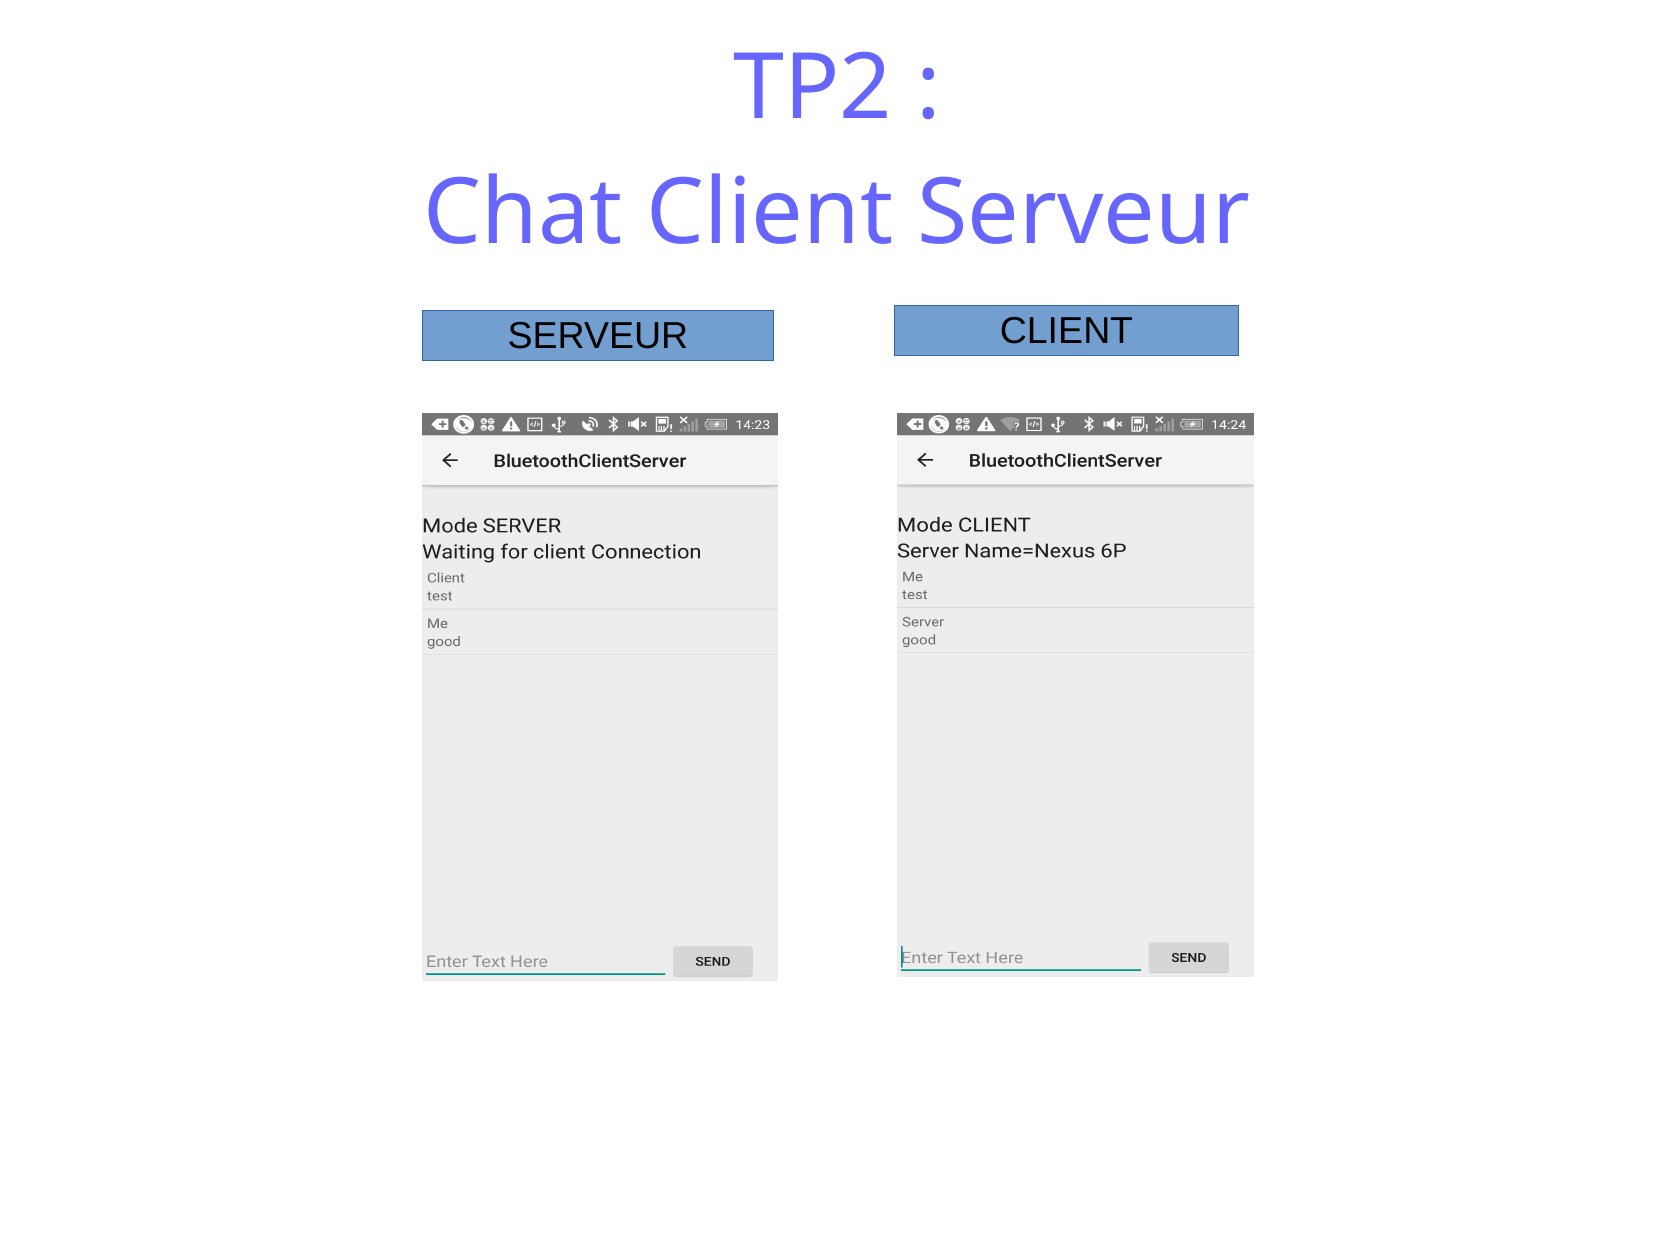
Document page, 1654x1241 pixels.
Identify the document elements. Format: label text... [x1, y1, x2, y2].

picture [422, 413, 778, 982]
picture [897, 413, 1254, 977]
text_box [129, 280, 1499, 1029]
text_box SERVEUR [422, 310, 774, 361]
title TP2 : Chat Client Serveur [93, 22, 1582, 269]
text_box CLIENT [894, 305, 1239, 356]
